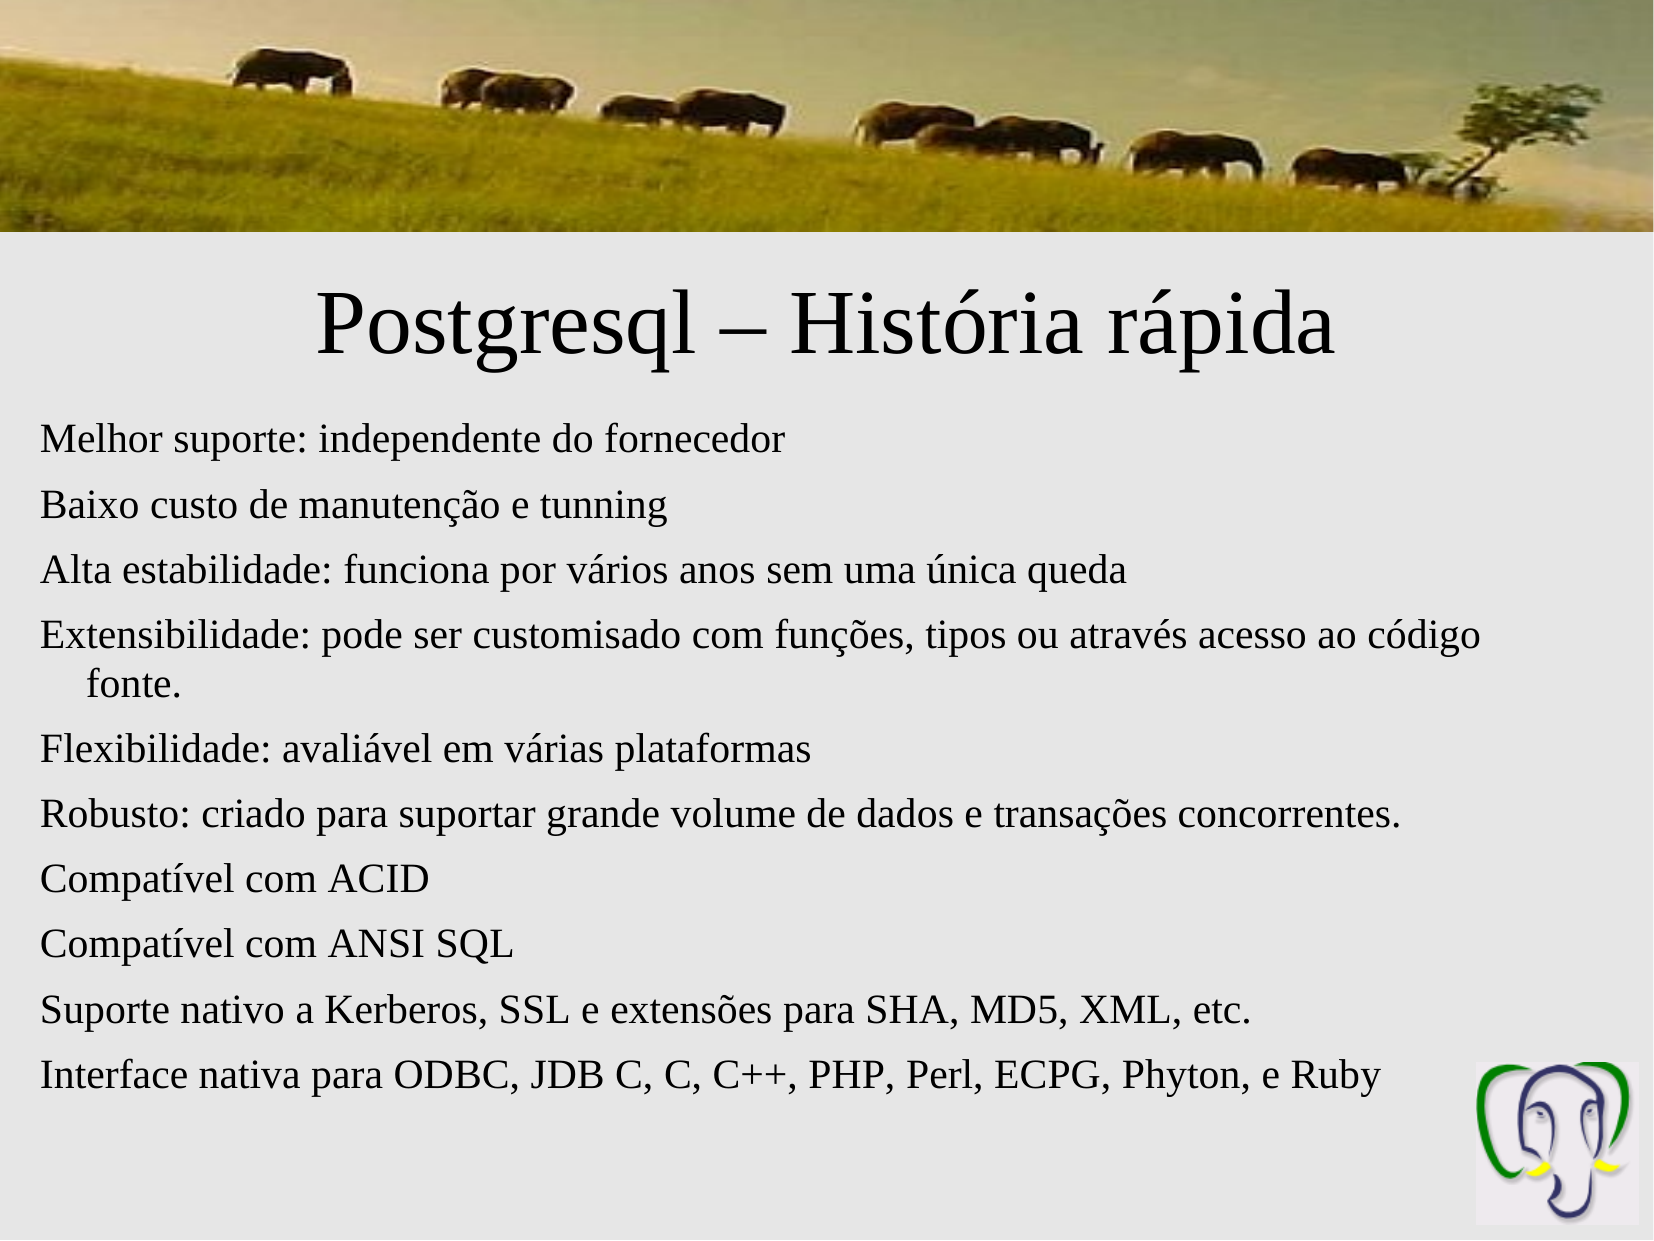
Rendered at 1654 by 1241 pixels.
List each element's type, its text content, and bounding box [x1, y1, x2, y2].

picture [1476, 1062, 1639, 1225]
title Postgresql – História rápida [29, 263, 1625, 377]
picture [0, 0, 1654, 232]
list Melhor suporte: independente do fornecedor Baixo custo de manutenção e tunning Alta estabilidade: funciona por vários anos sem uma única queda Extensibilidade: pode ser customisado com funções, tipos ou através acesso ao código fonte. Flexibilidade: avaliável em várias plataformas Robusto: criado para suportar grande volume de dados e transações concorrentes. Compatível com ACID Compatível com ANSI SQL Suporte nativo a Kerberos, SSL e extensões para SHA, MD5, XML, etc. Interface nativa para ODBC, JDB C, C, C++, PHP, Perl, ECPG, Phyton, e Ruby [29, 413, 1524, 1227]
